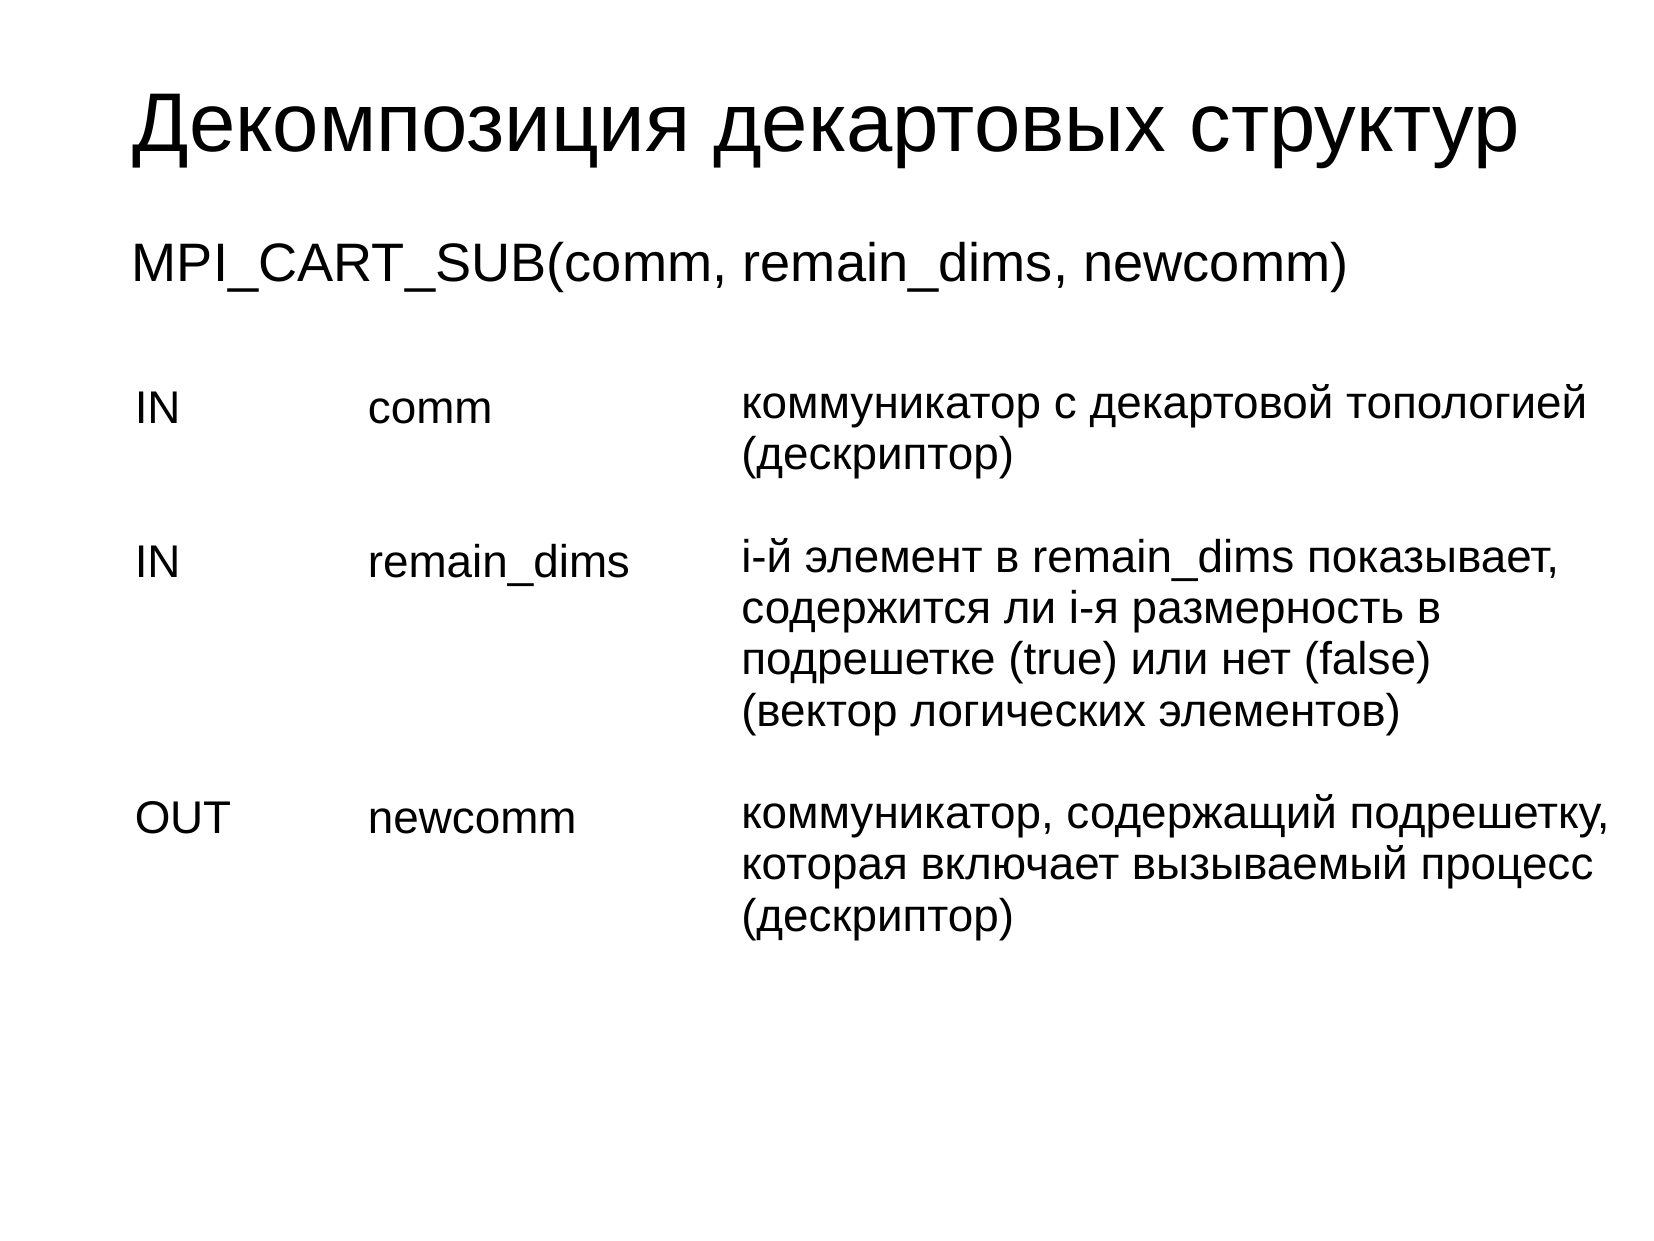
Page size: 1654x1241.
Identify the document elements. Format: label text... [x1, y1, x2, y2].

text_box comm remain_dims newcomm [353, 375, 646, 847]
title Декомпозиция декартовых структур [82, 49, 1571, 196]
text_box коммуникатор с декартовой топологией (дескриптор) i-й элемент в remain_dims показывает, содержится ли i-я размерность в подрешетке (true) или нет (false) (вектор логических элементов) коммуникатор, содержащий подрешетку, которая включает вызываемый процесс (дескриптор) [726, 369, 1639, 943]
text_box IN IN OUT [120, 375, 247, 847]
text_box MPI_CART_SUB(comm, remain_dims, newcomm) [116, 225, 1366, 301]
